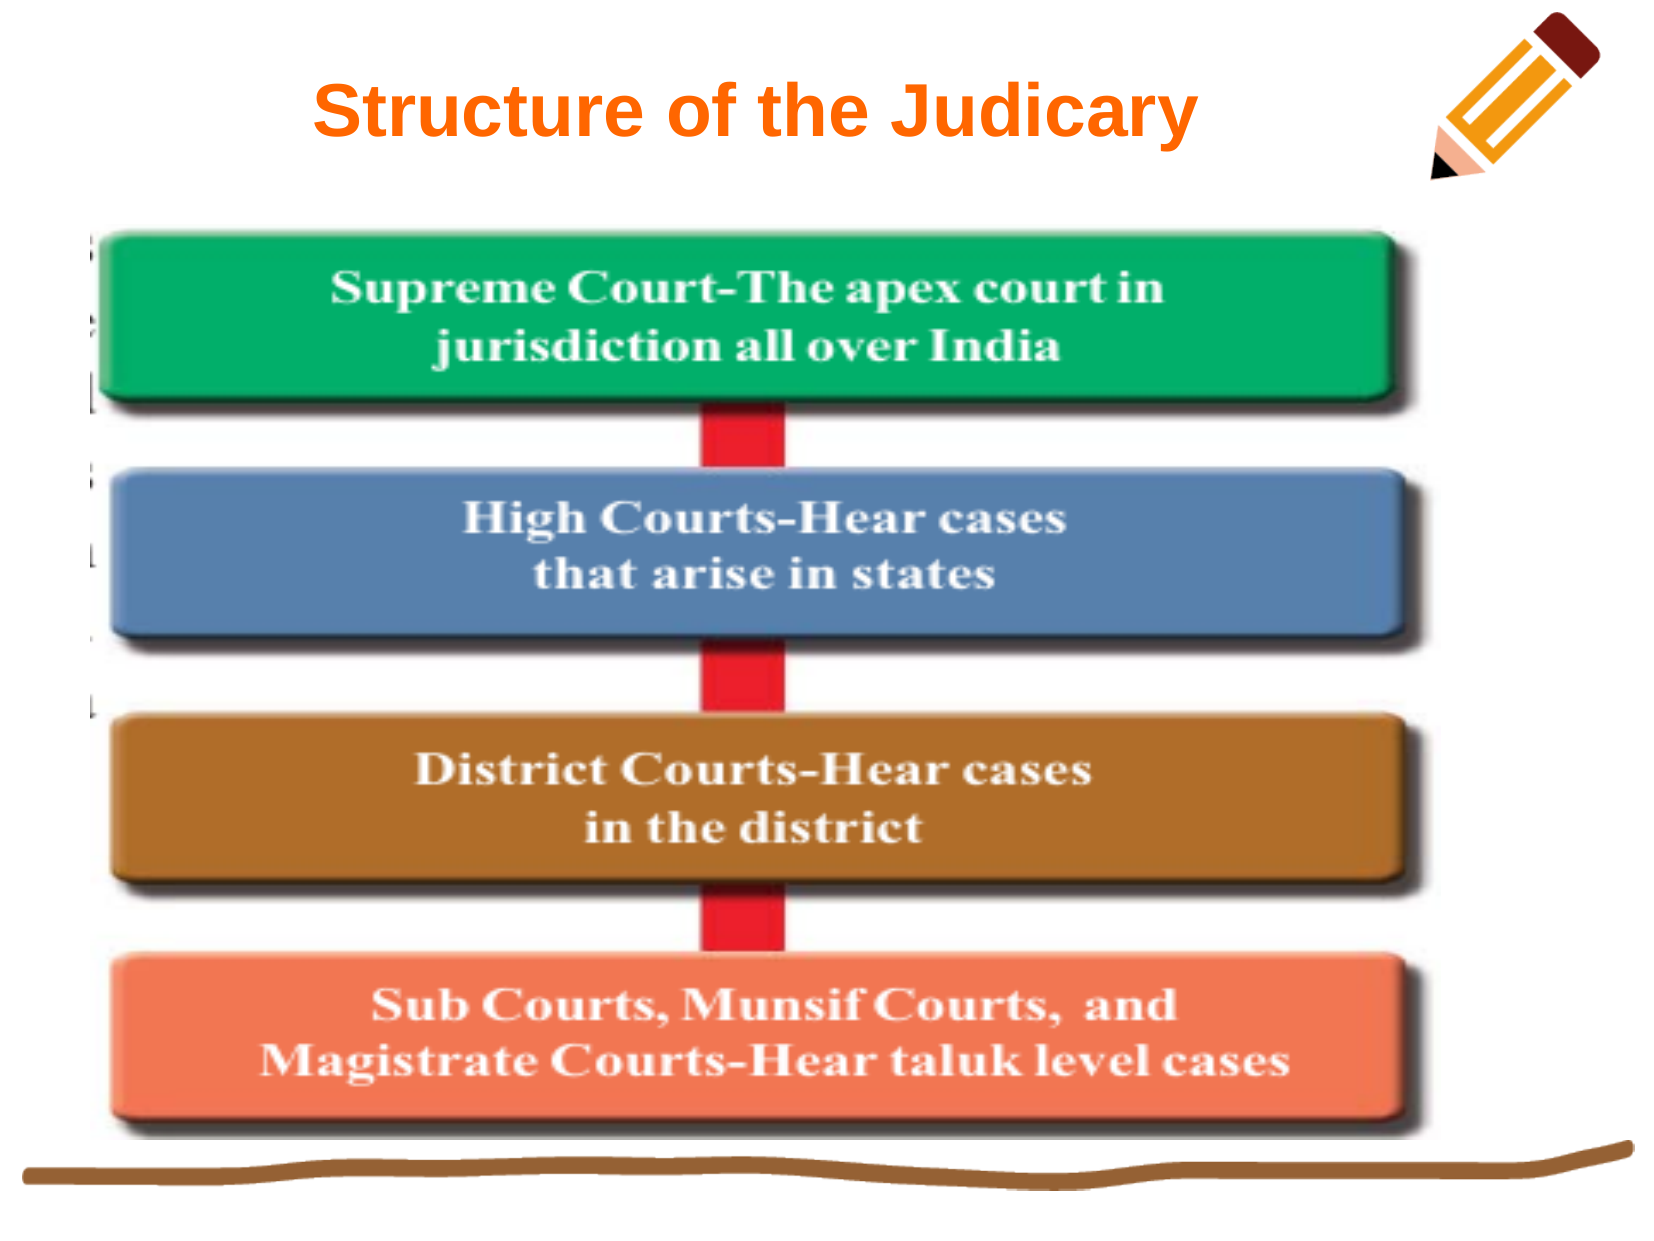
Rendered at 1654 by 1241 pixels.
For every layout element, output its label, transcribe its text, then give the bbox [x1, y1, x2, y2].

picture [22, 224, 1635, 1191]
title Structure of the Judicary [82, 49, 1430, 172]
picture [1430, 12, 1601, 181]
